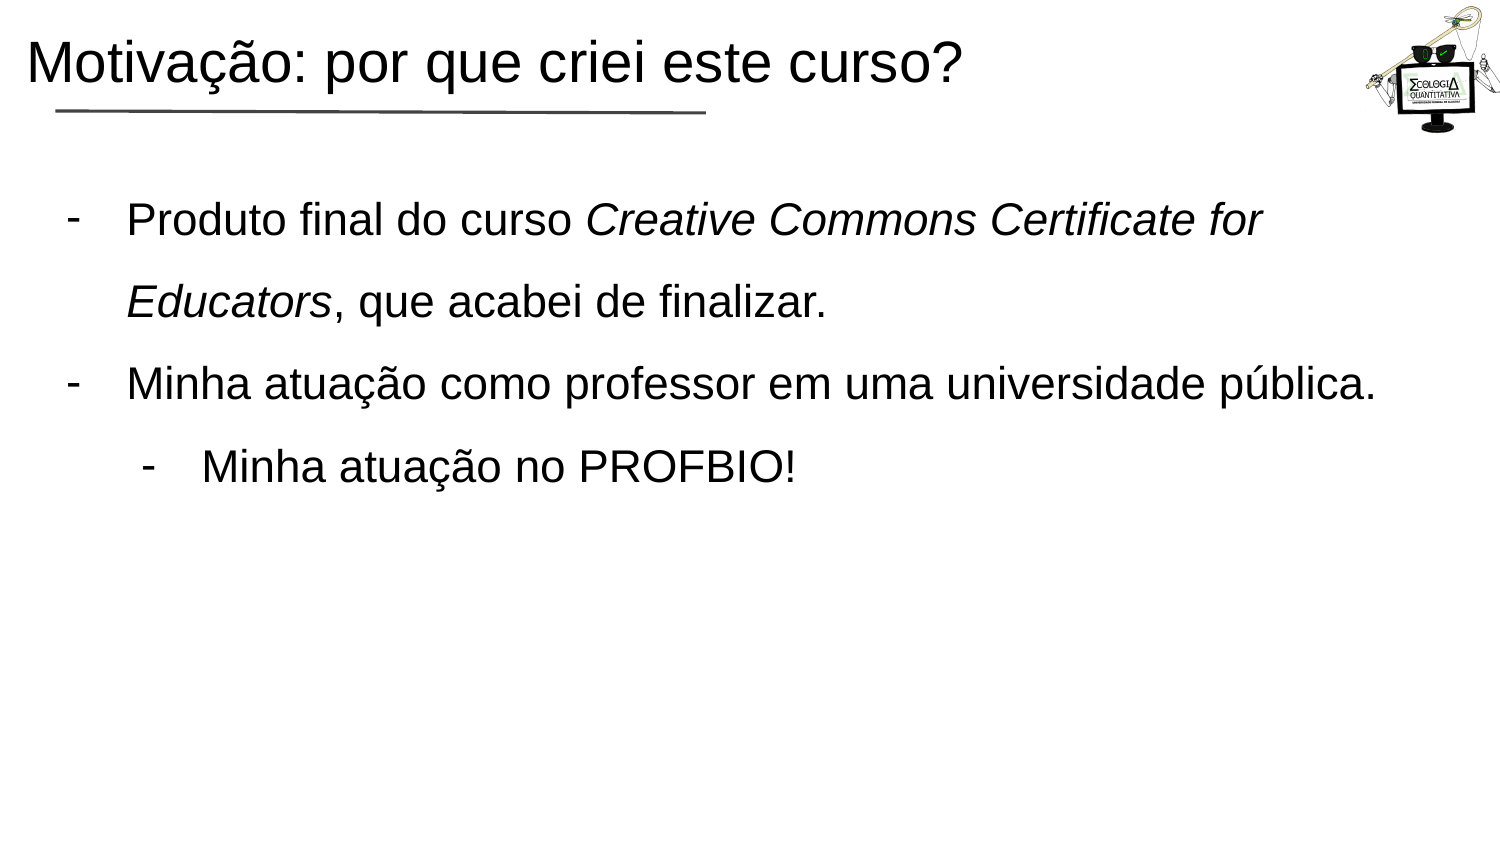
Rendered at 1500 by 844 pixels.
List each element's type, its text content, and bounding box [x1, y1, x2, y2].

text_box Produto final do curso Creative Commons Certificate for Educators, que acabei de finalizar. Minha atuação como professor em uma universidade pública. Minha atuação no PROFBIO! [36, 146, 1417, 806]
text_box Motivação: por que criei este curso? [11, 9, 1210, 117]
picture [1365, 3, 1500, 135]
